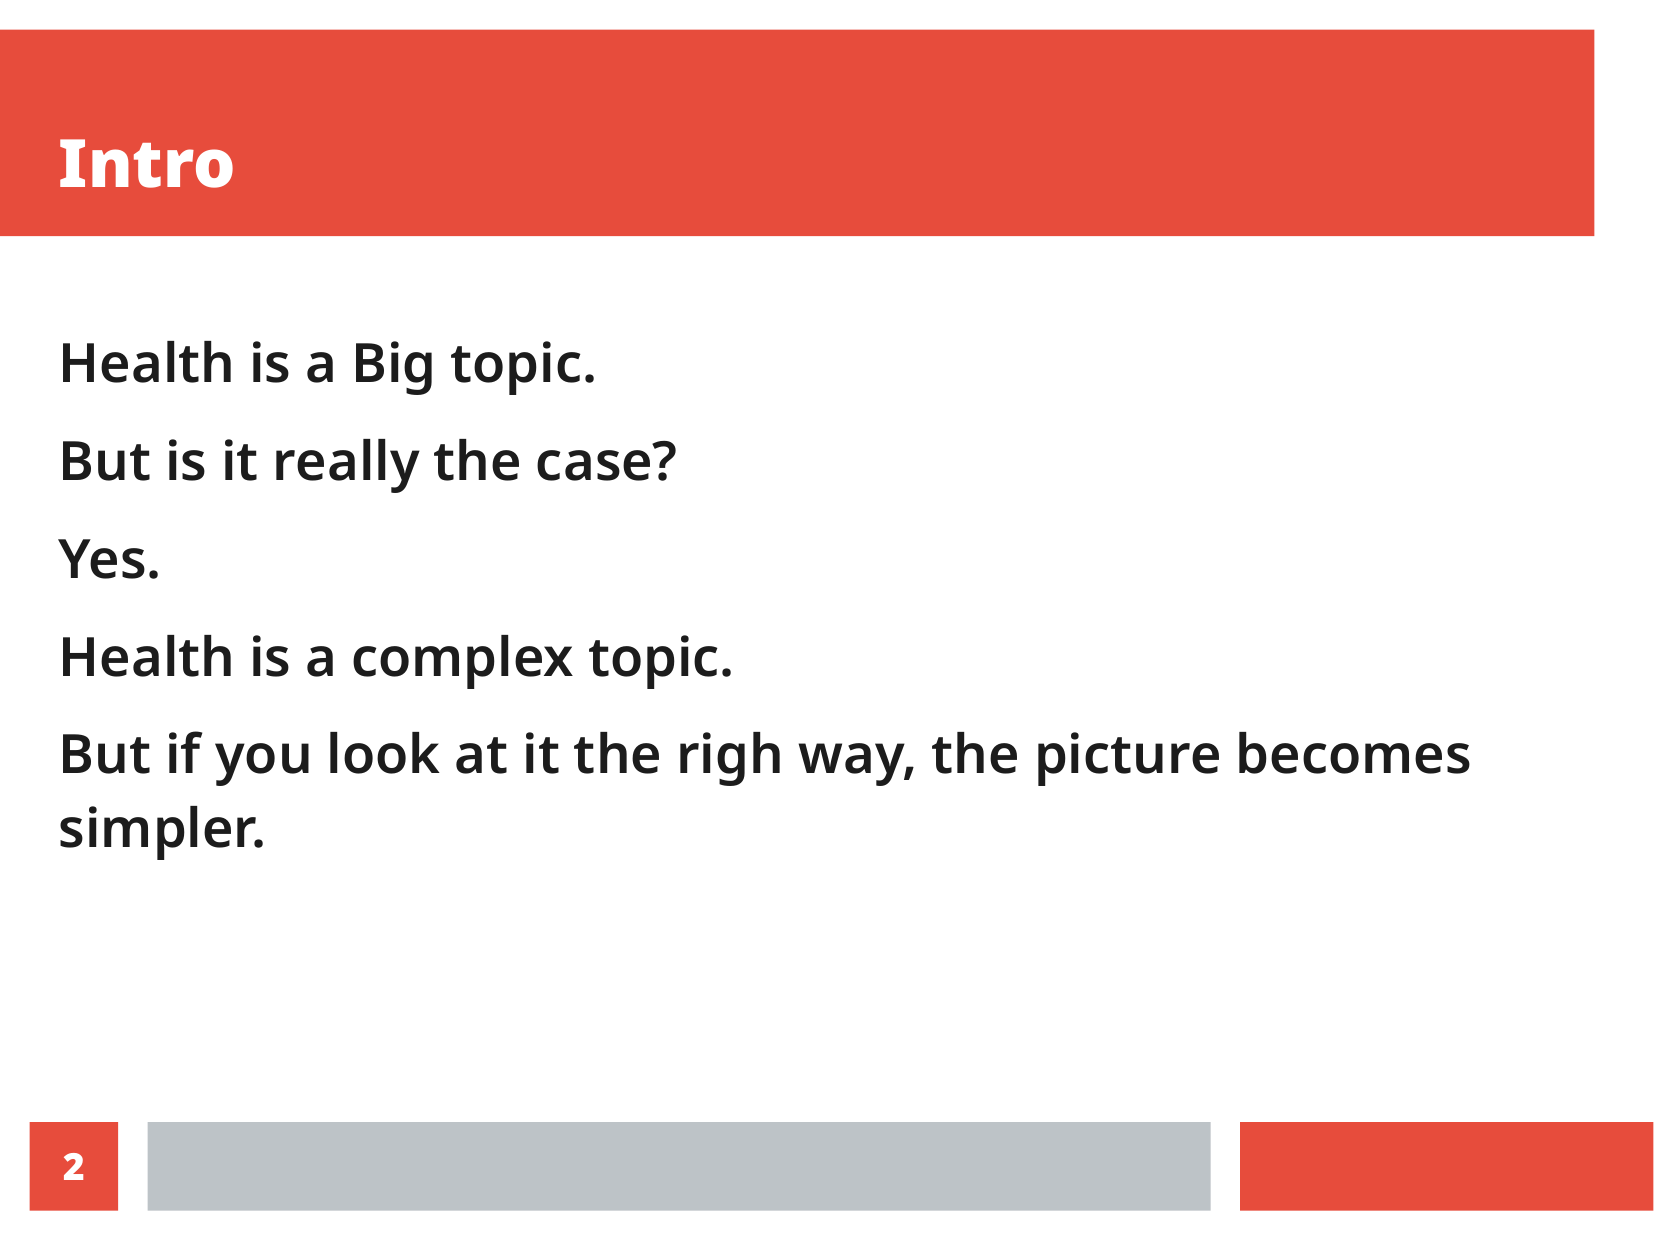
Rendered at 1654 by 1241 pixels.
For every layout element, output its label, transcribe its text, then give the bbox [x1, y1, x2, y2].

title Intro [59, 59, 1595, 207]
list Health is a Big topic. But is it really the case? Yes. Health is a complex topic. But if you look at it the righ way, the picture becomes simpler. [59, 324, 1565, 1093]
